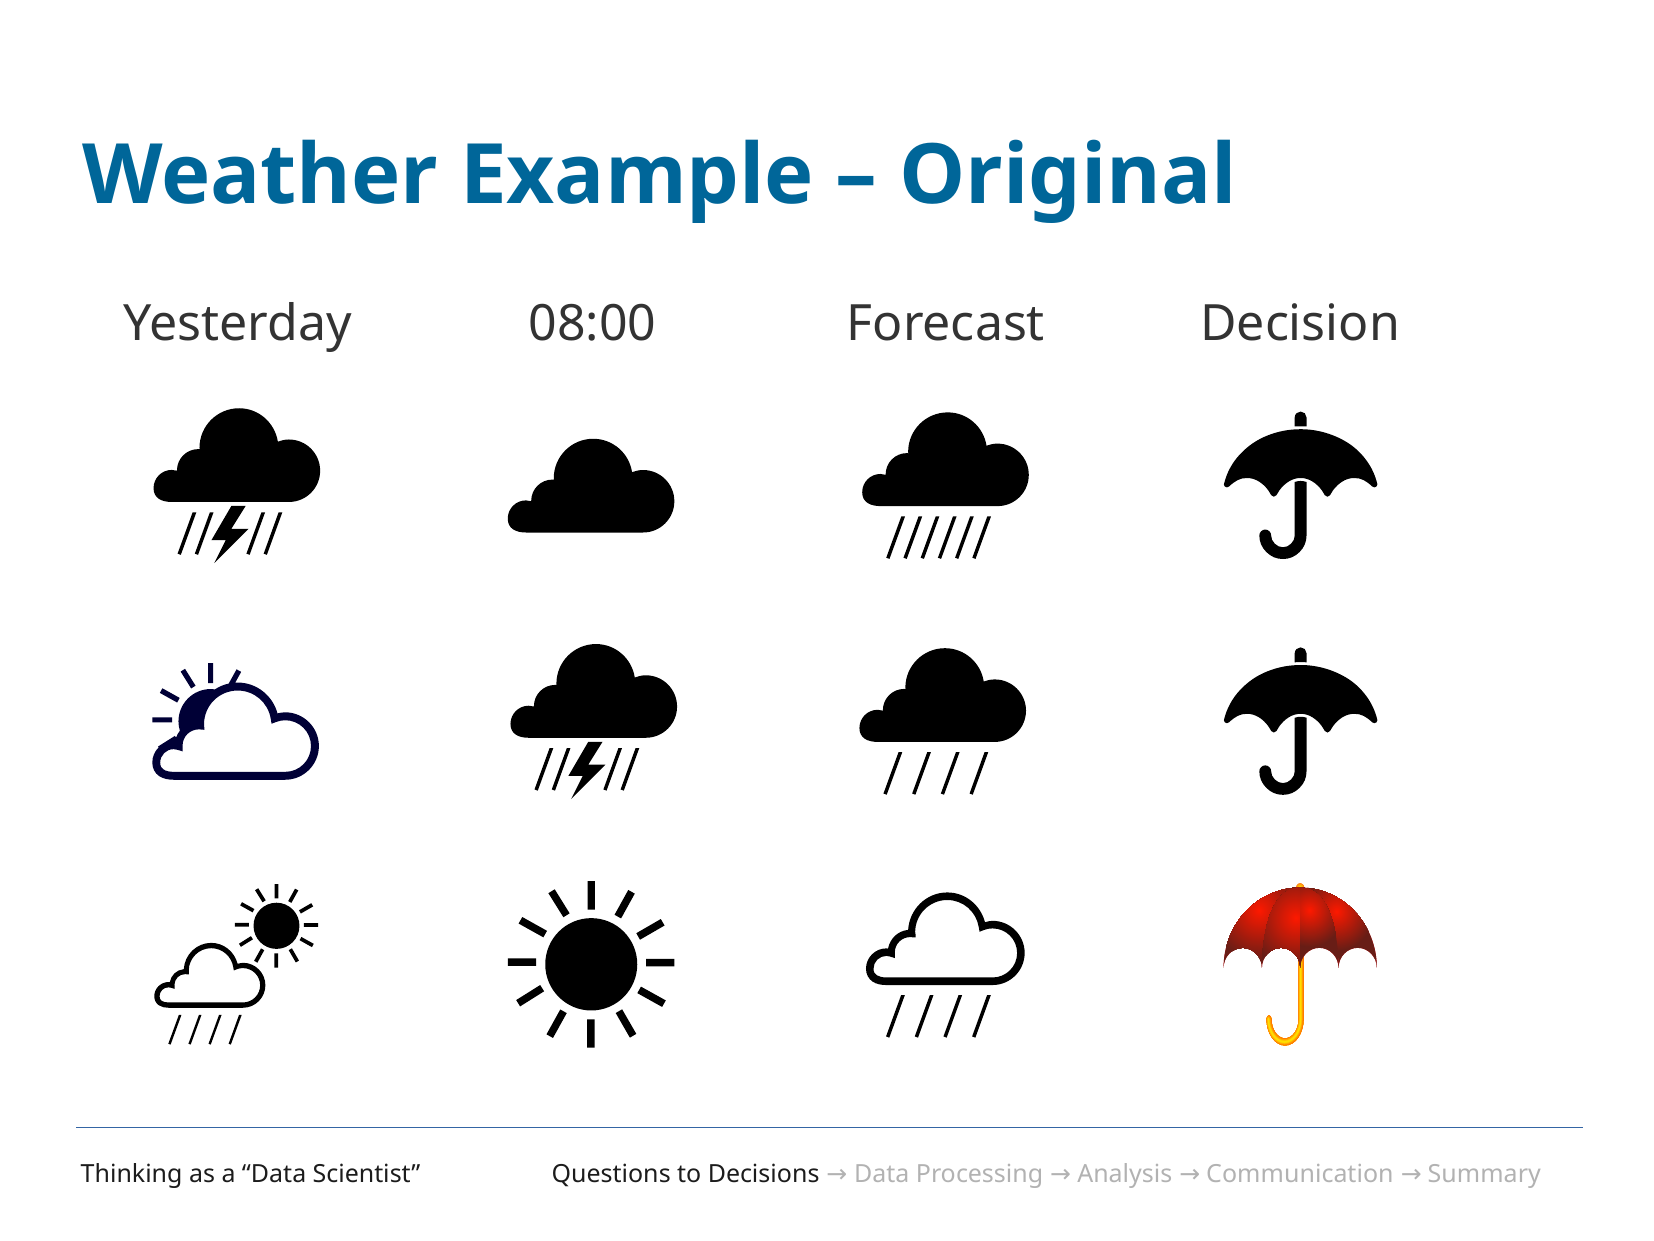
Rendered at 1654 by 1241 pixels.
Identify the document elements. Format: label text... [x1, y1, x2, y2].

text_box Thinking as a “Data Scientist” [65, 1148, 536, 1225]
text_box Questions to Decisions → Data Processing → Analysis → Communication → Summary [536, 1148, 1587, 1225]
picture [1217, 638, 1383, 805]
picture [862, 402, 1029, 569]
picture [507, 881, 675, 1048]
picture [861, 880, 1030, 1049]
picture [507, 402, 675, 569]
picture [859, 638, 1027, 805]
picture [153, 402, 321, 569]
text_box Yesterday [96, 279, 379, 355]
title Weather Example – Original [82, 72, 1571, 271]
text_box 08:00 [464, 279, 720, 355]
picture [510, 638, 678, 805]
text_box Forecast [818, 279, 1074, 355]
picture [1217, 402, 1383, 569]
picture [152, 880, 321, 1049]
text_box Decision [1172, 279, 1428, 355]
picture [1223, 883, 1377, 1046]
picture [152, 638, 319, 805]
